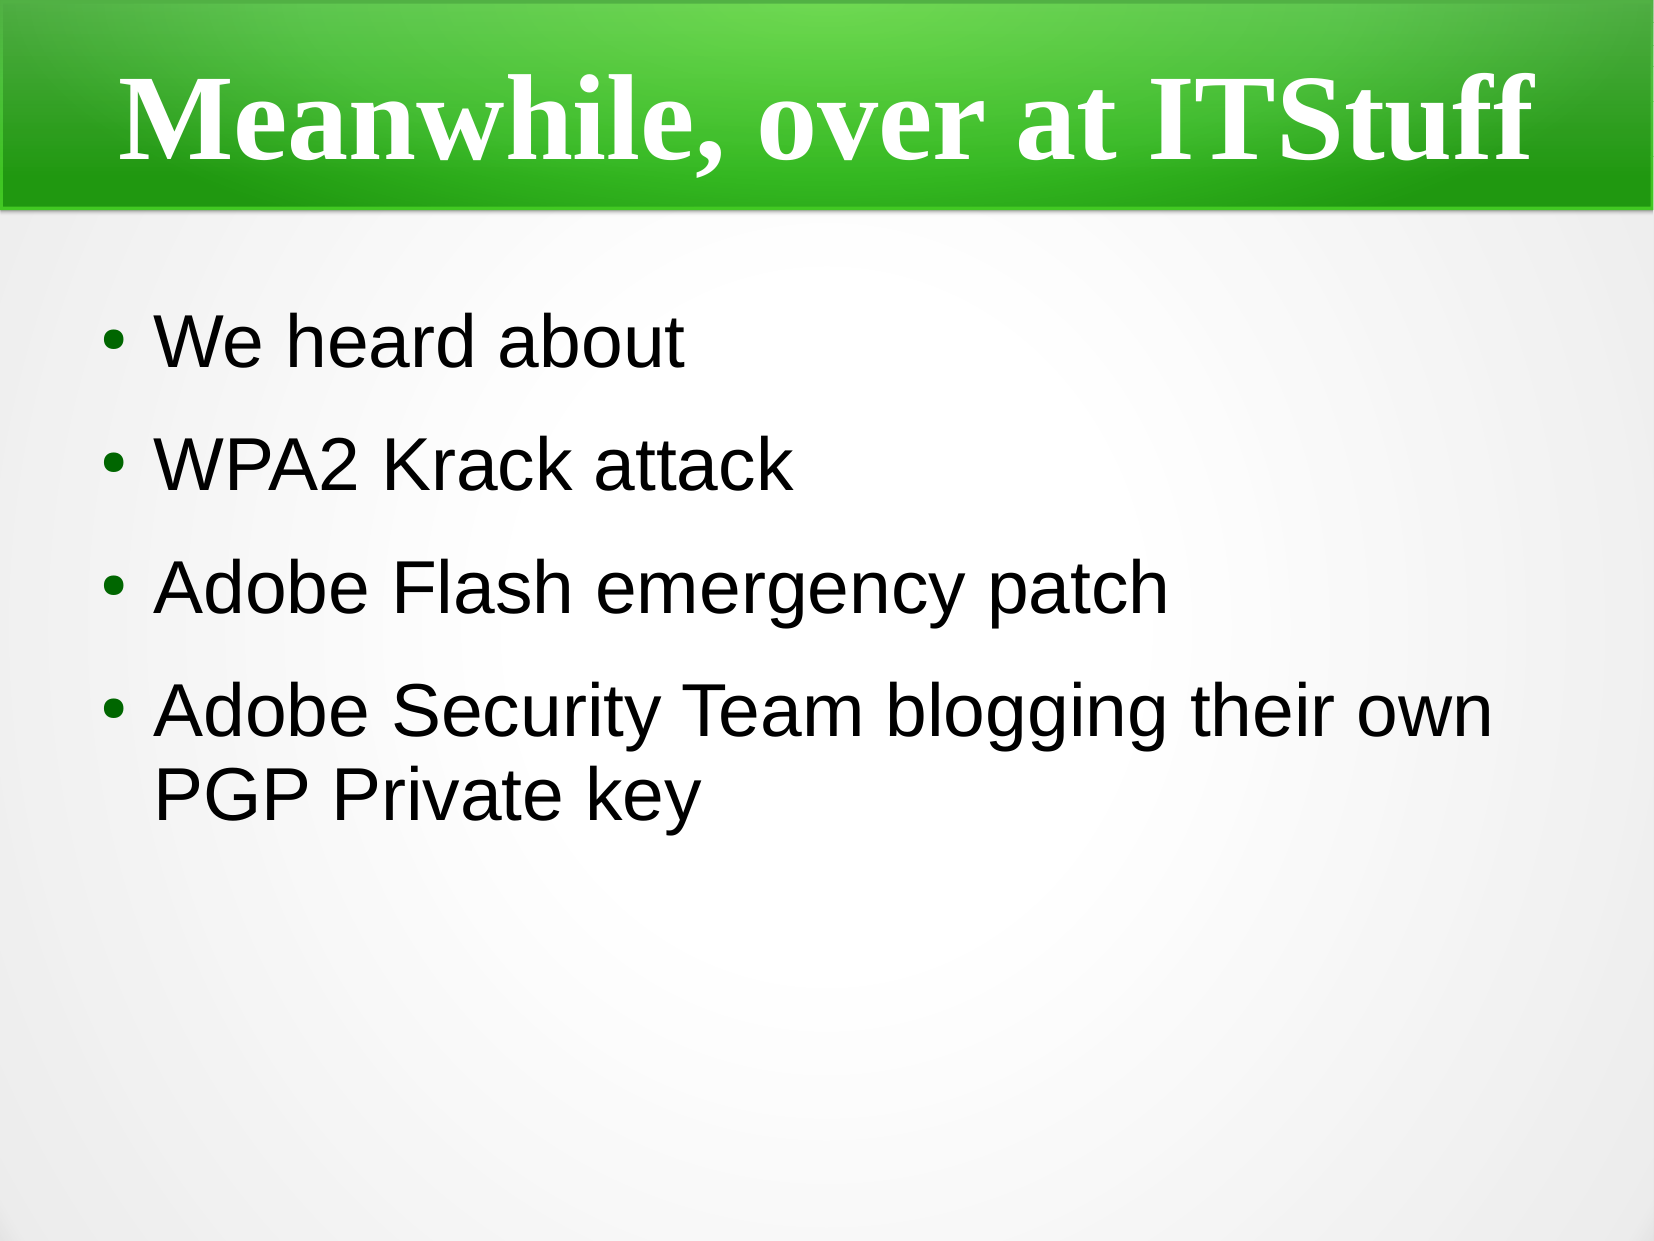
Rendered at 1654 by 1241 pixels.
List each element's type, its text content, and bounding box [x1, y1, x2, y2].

list We heard about WPA2 Krack attack Adobe Flash emergency patch Adobe Security Team blogging their own PGP Private key [82, 299, 1571, 1019]
title Meanwhile, over at ITStuff [82, 28, 1571, 208]
